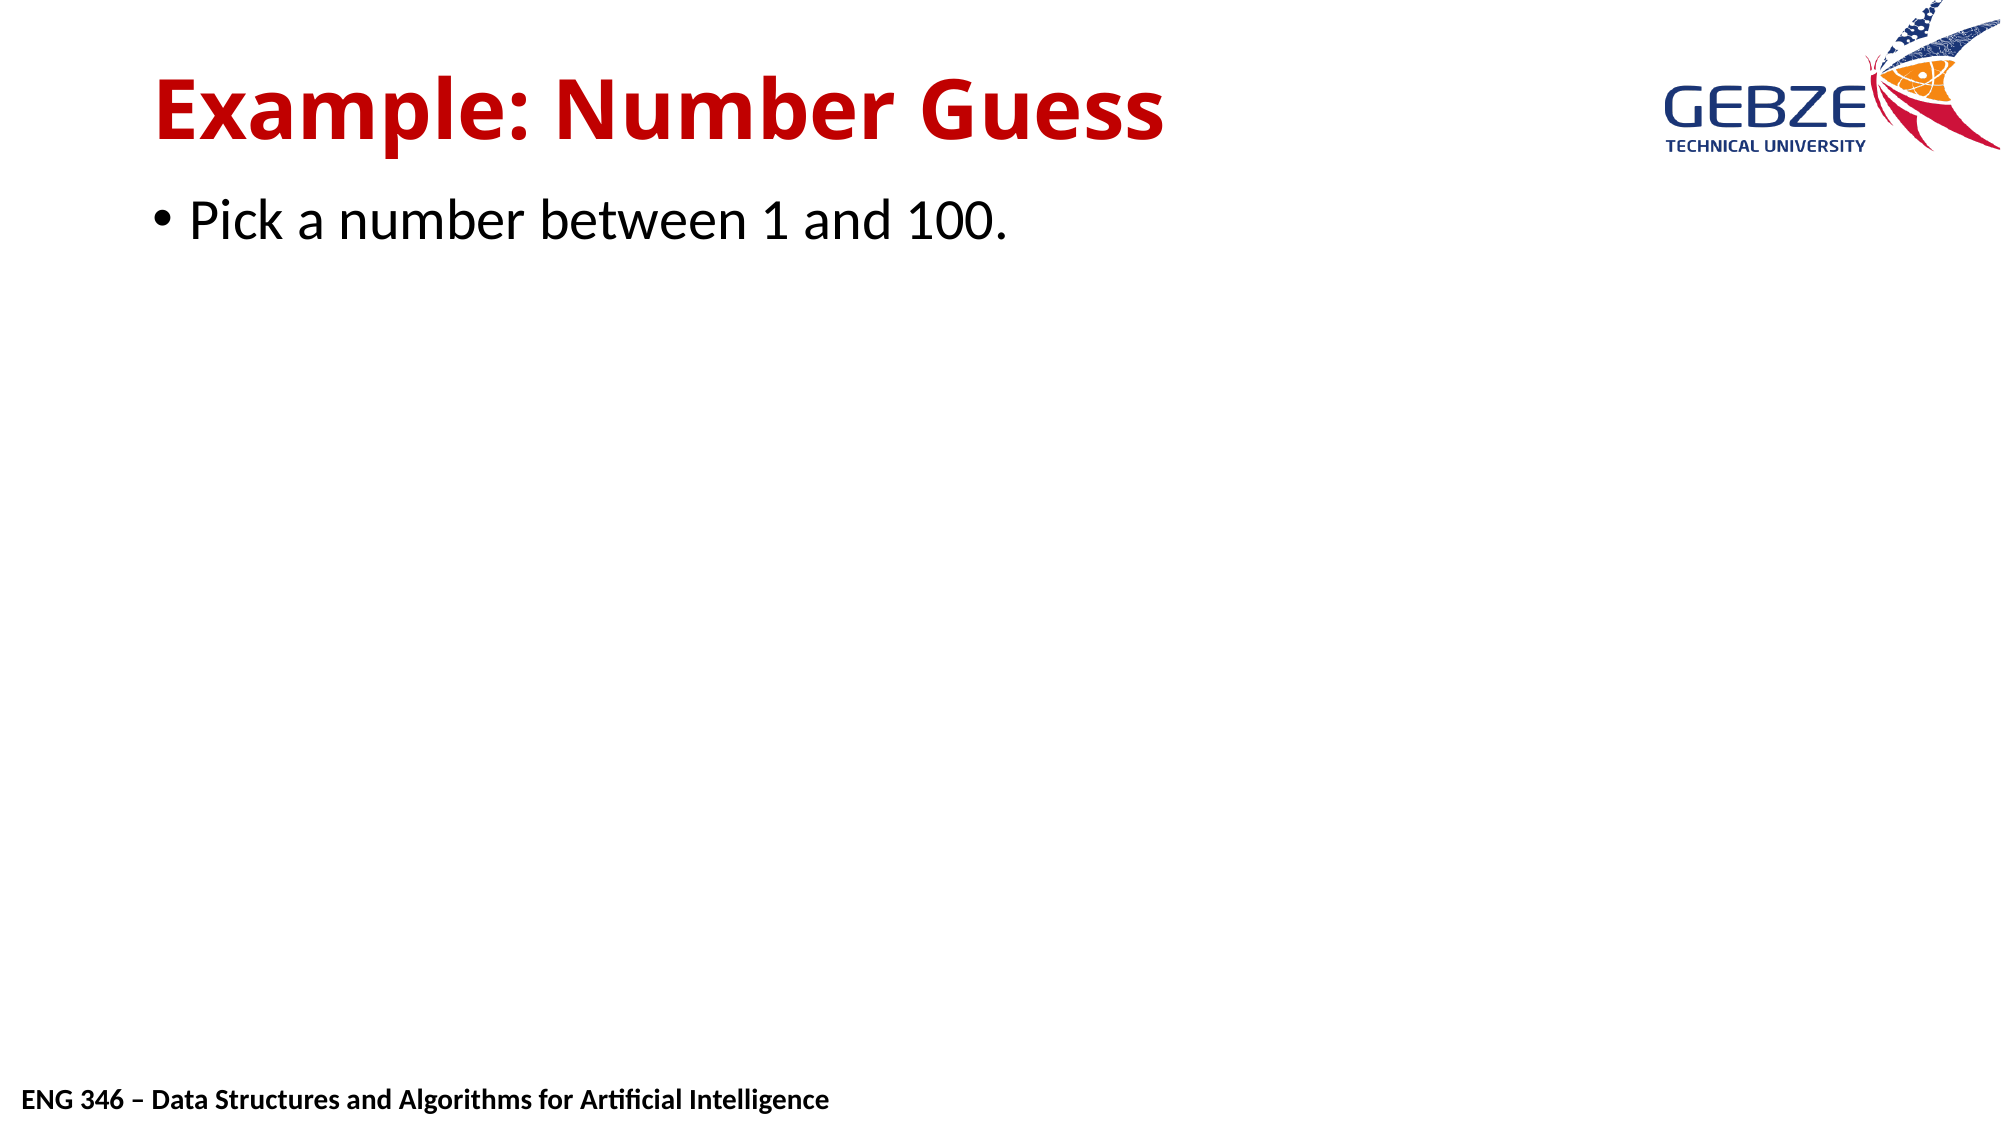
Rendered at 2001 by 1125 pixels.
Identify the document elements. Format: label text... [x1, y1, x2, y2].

picture [1665, 0, 2001, 152]
list Pick a number between 1 and 100. [137, 181, 1863, 1014]
title Example: Number Guess [137, 59, 1863, 166]
